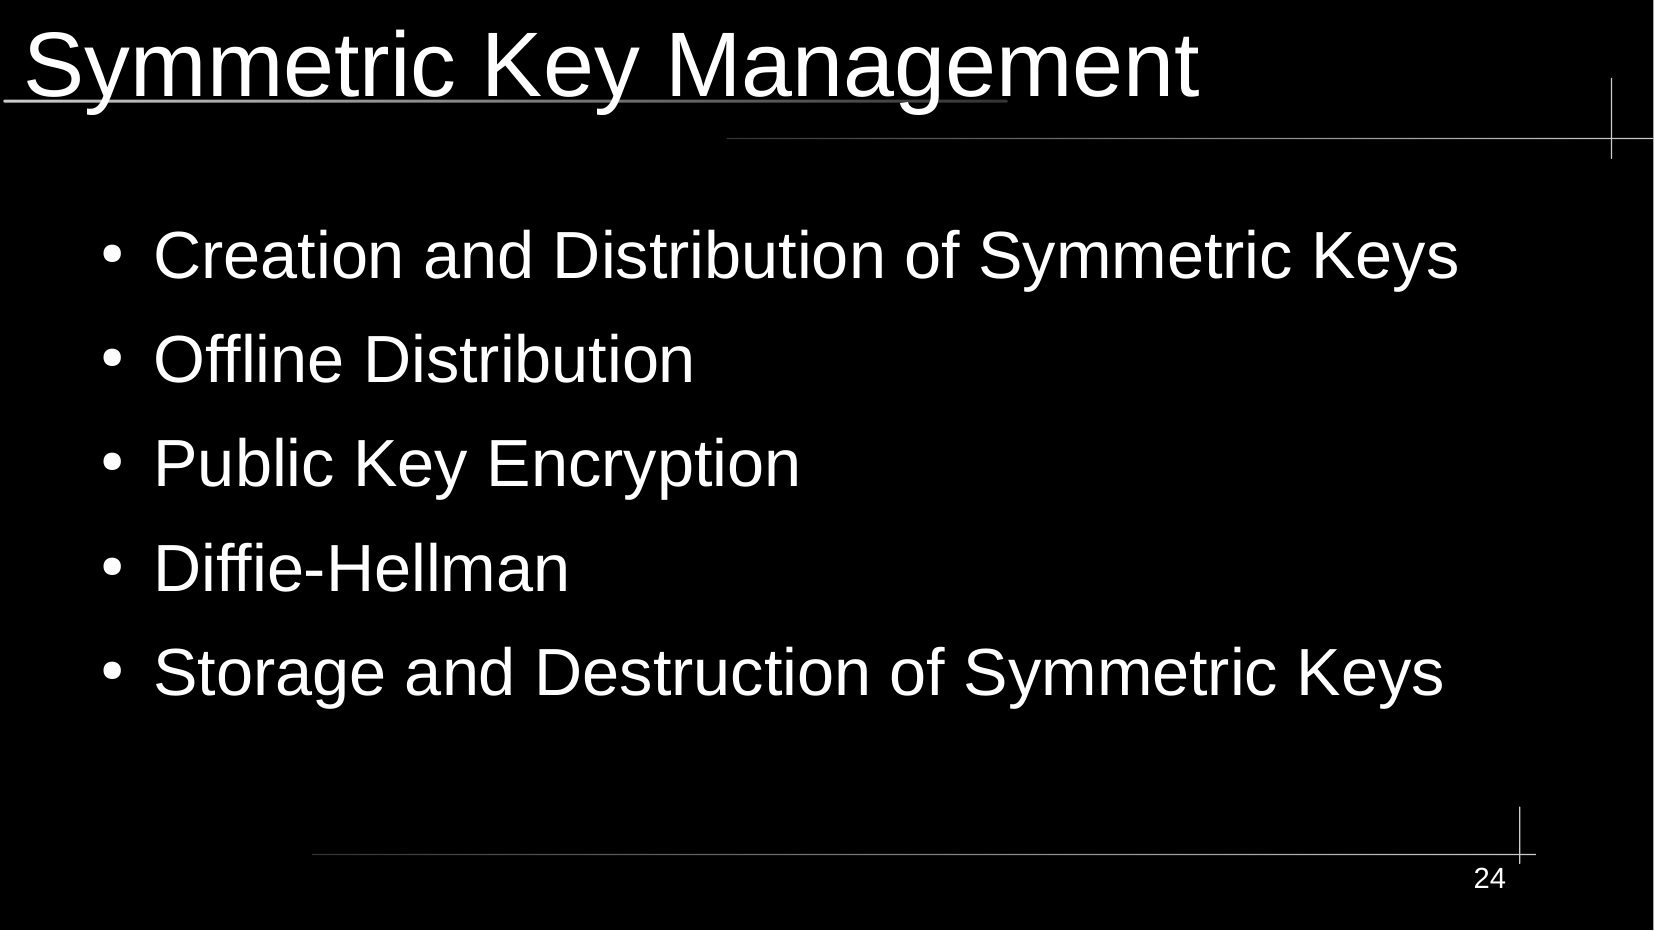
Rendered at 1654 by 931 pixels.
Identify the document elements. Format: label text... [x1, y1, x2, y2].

title Symmetric Key Management [23, 11, 1589, 119]
list Creation and Distribution of Symmetric Keys Offline Distribution Public Key Encryption Diffie-Hellman Storage and Destruction of Symmetric Keys [82, 217, 1571, 851]
